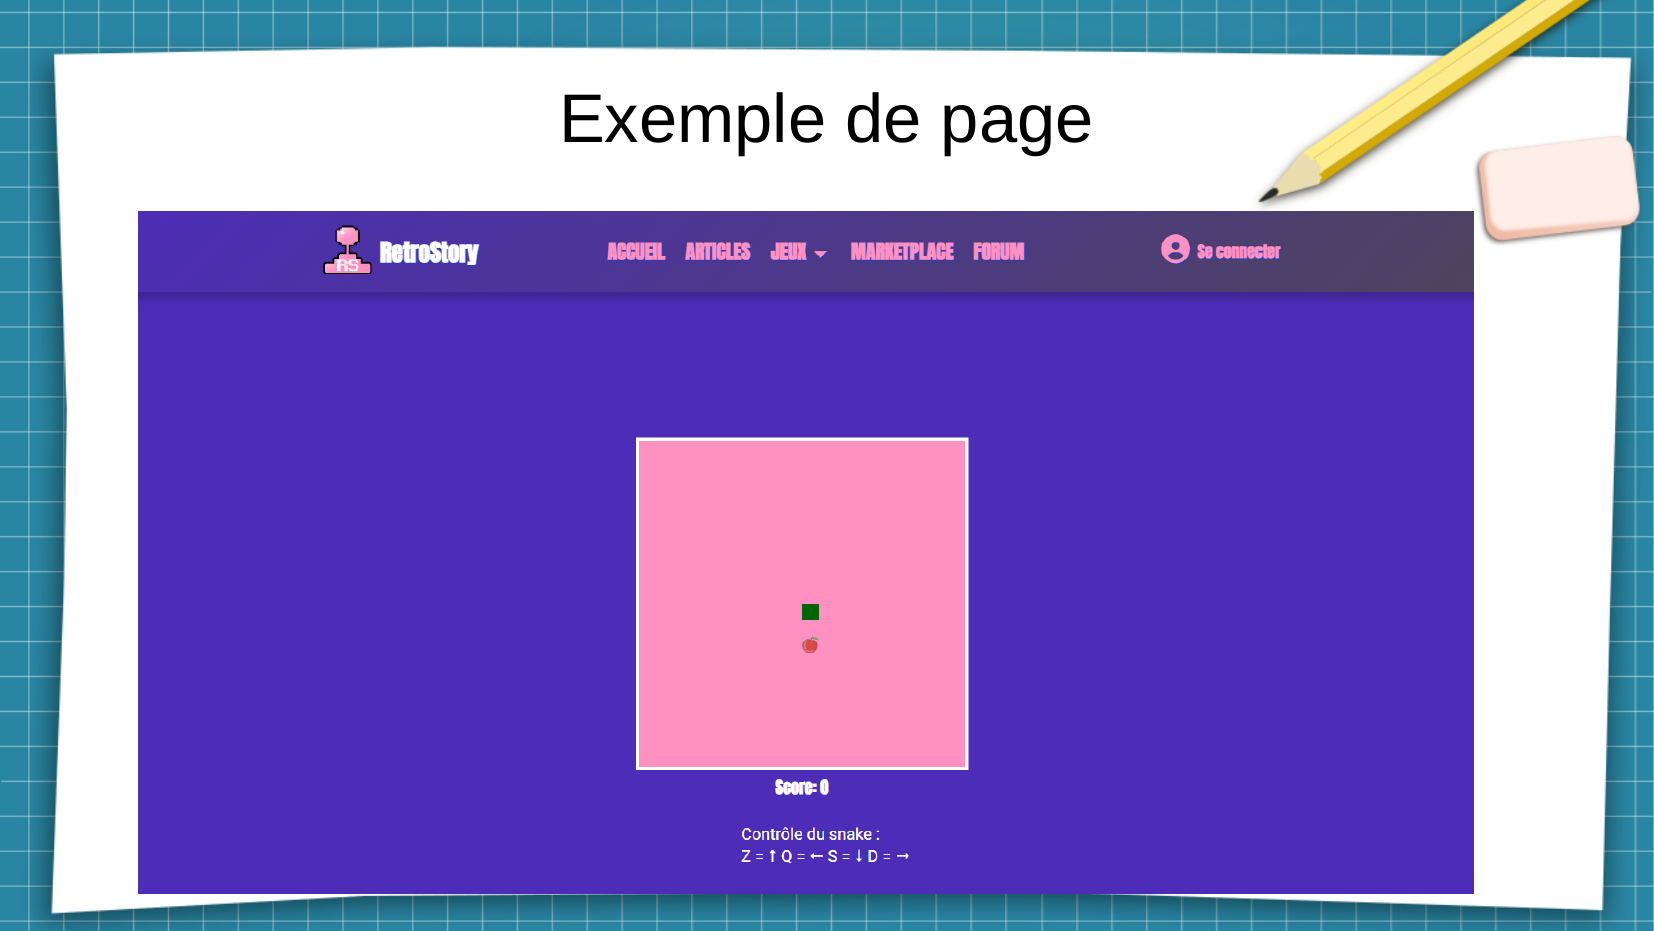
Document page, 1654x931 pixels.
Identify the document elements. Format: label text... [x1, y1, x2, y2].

picture [138, 211, 1474, 894]
title Exemple de page [82, 37, 1571, 193]
